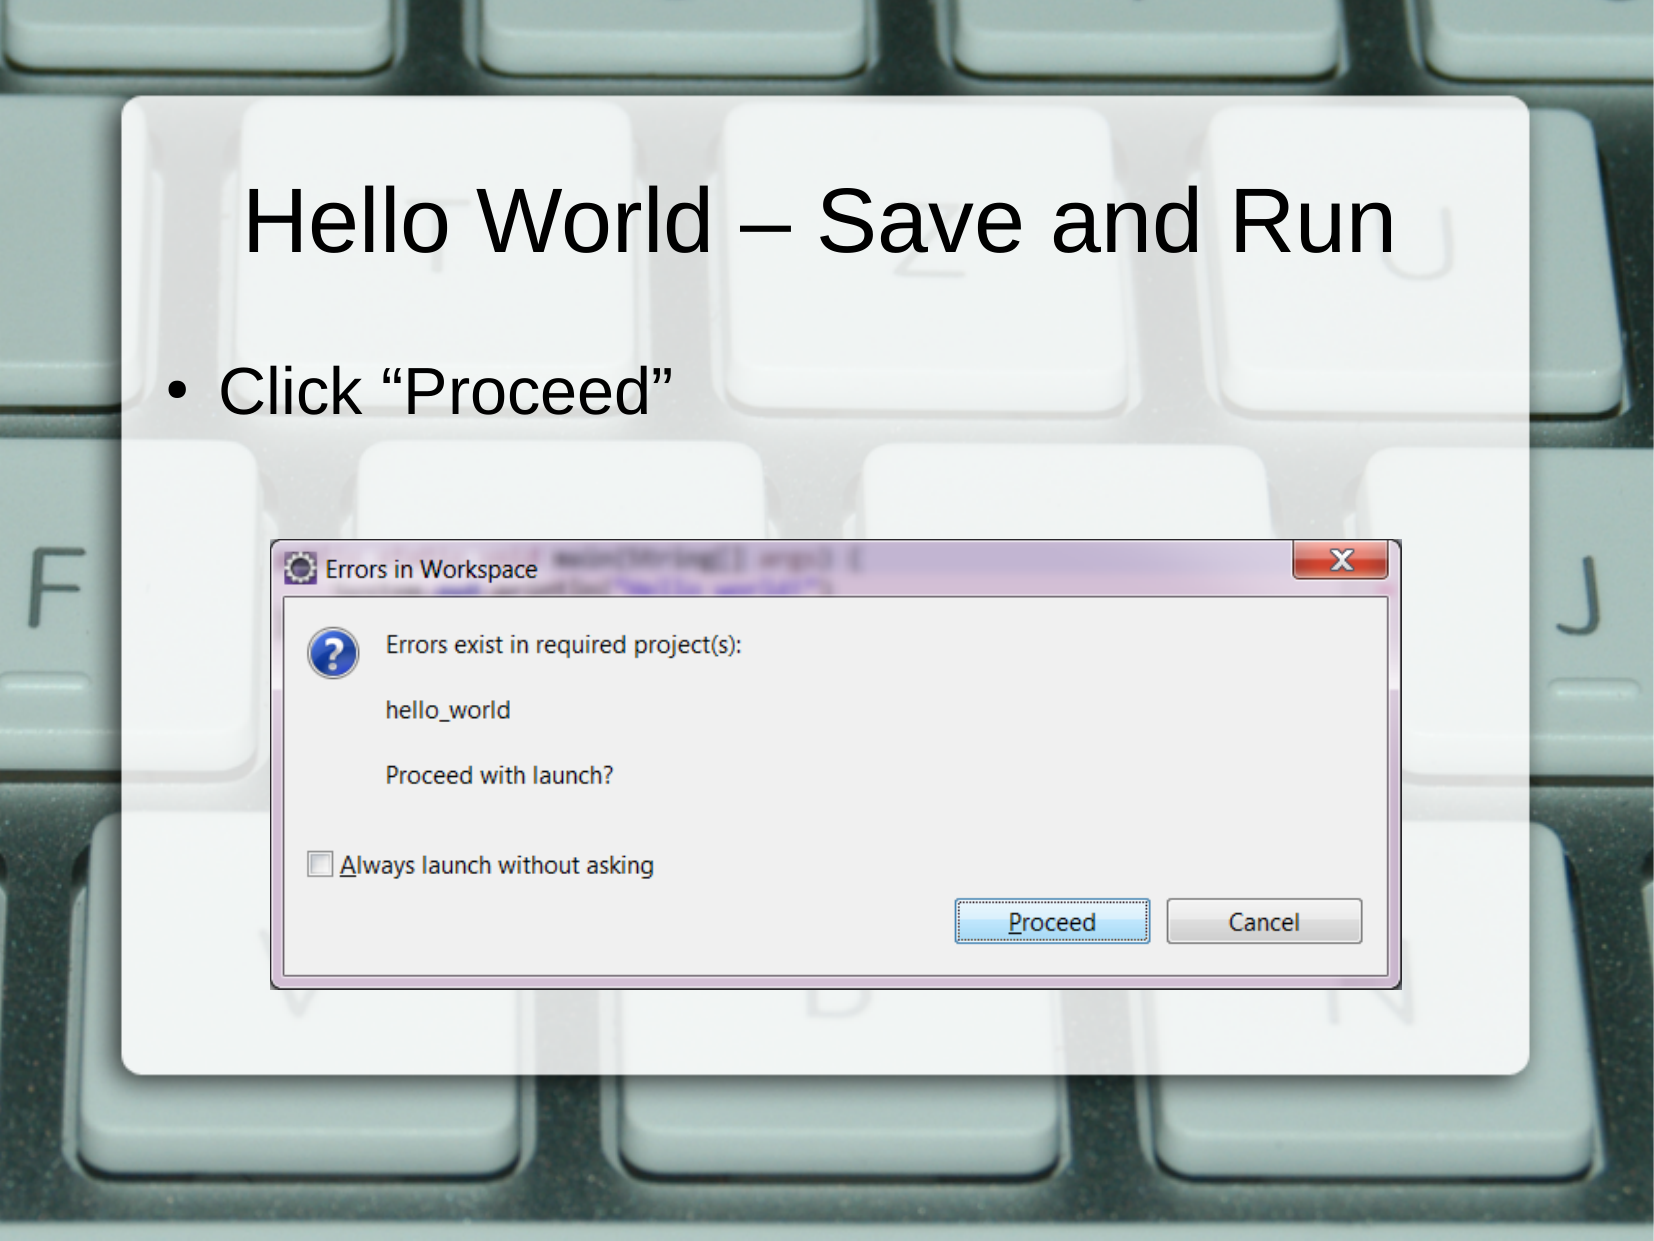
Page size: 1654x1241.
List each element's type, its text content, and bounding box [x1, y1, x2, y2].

list Click “Proceed” [147, 354, 1506, 1063]
picture [0, 0, 1654, 1241]
title Hello World – Save and Run [135, 117, 1506, 325]
